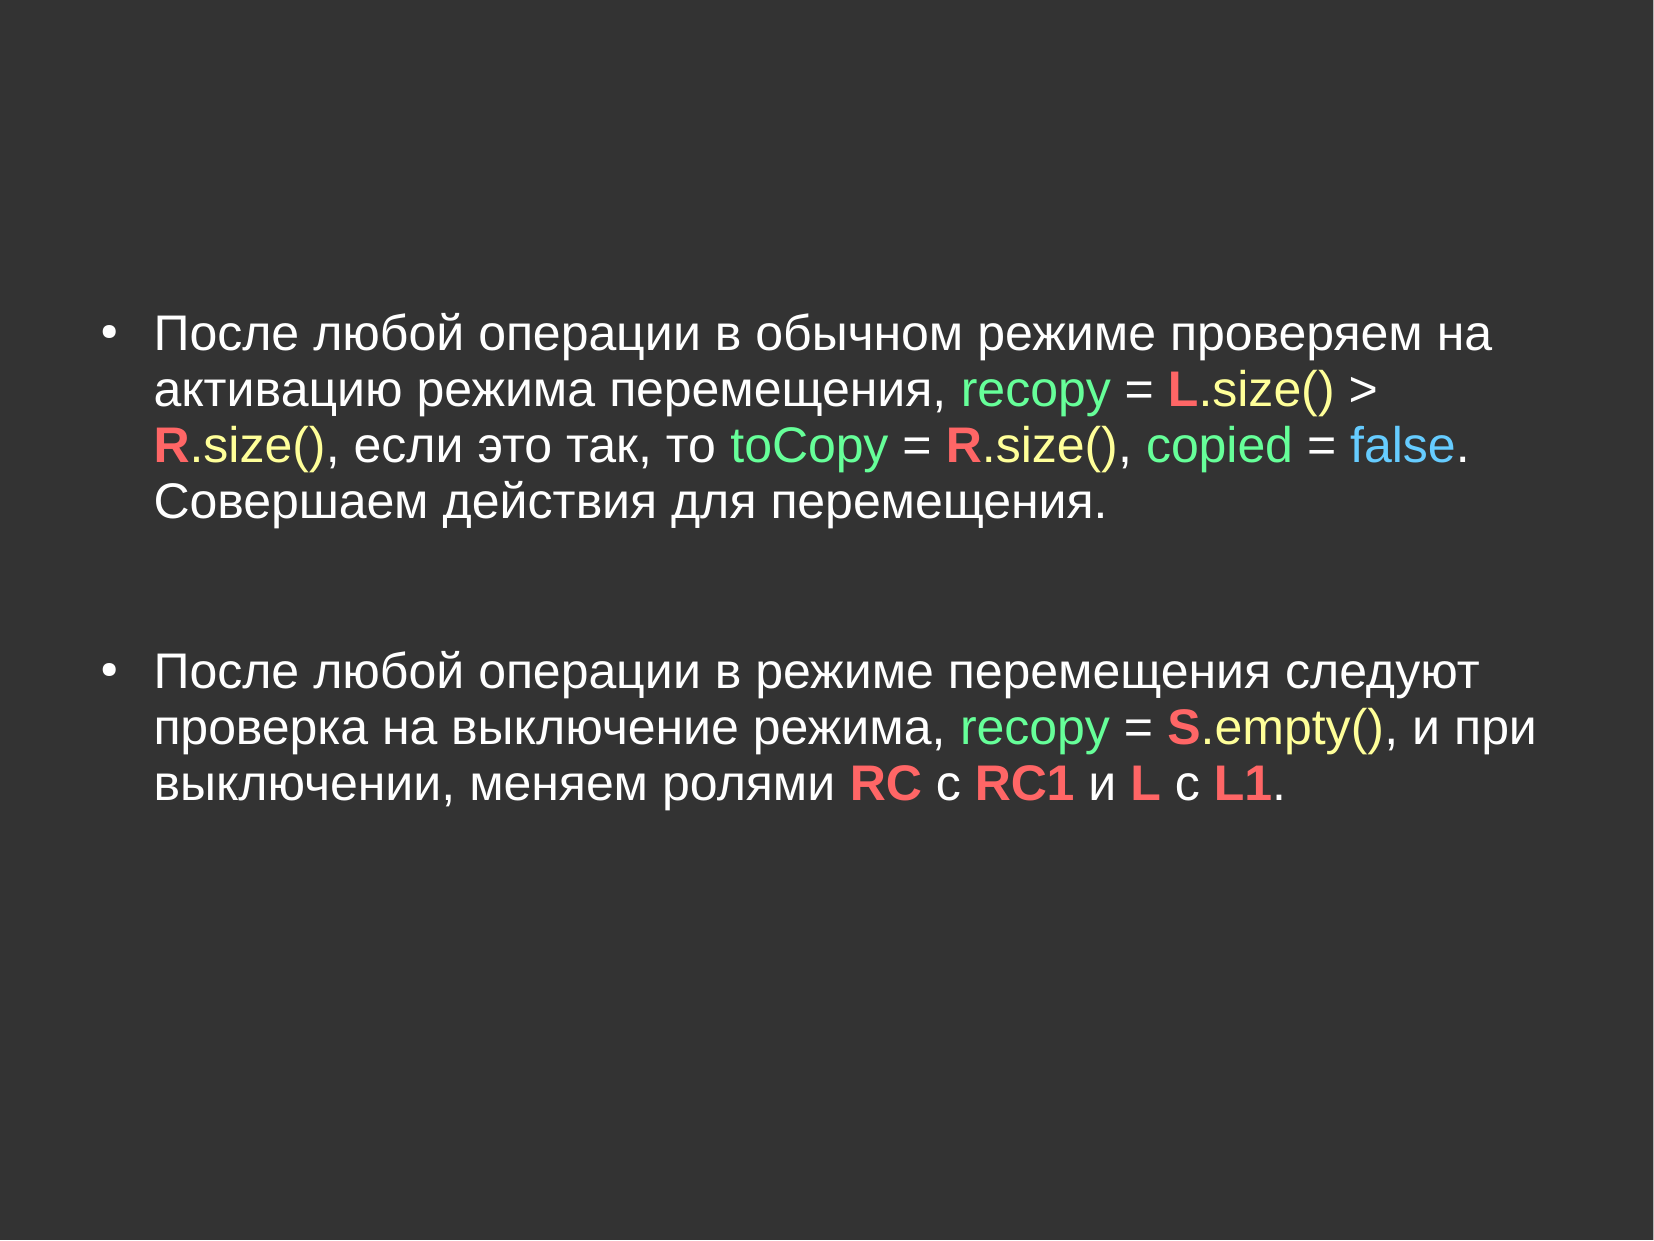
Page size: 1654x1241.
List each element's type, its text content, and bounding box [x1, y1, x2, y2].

list После любой операции в обычном режиме проверяем на активацию режима перемещения, recopy = L.size() > R.size(), если это так, то toCopy = R.size(), copied = false. Совершаем действия для перемещения. После любой операции в режиме перемещения следуют проверка на выключение режима, recopy = S.empty(), и при выключении, меняем ролями RC c RC1 и L c L1. [82, 135, 1571, 1201]
